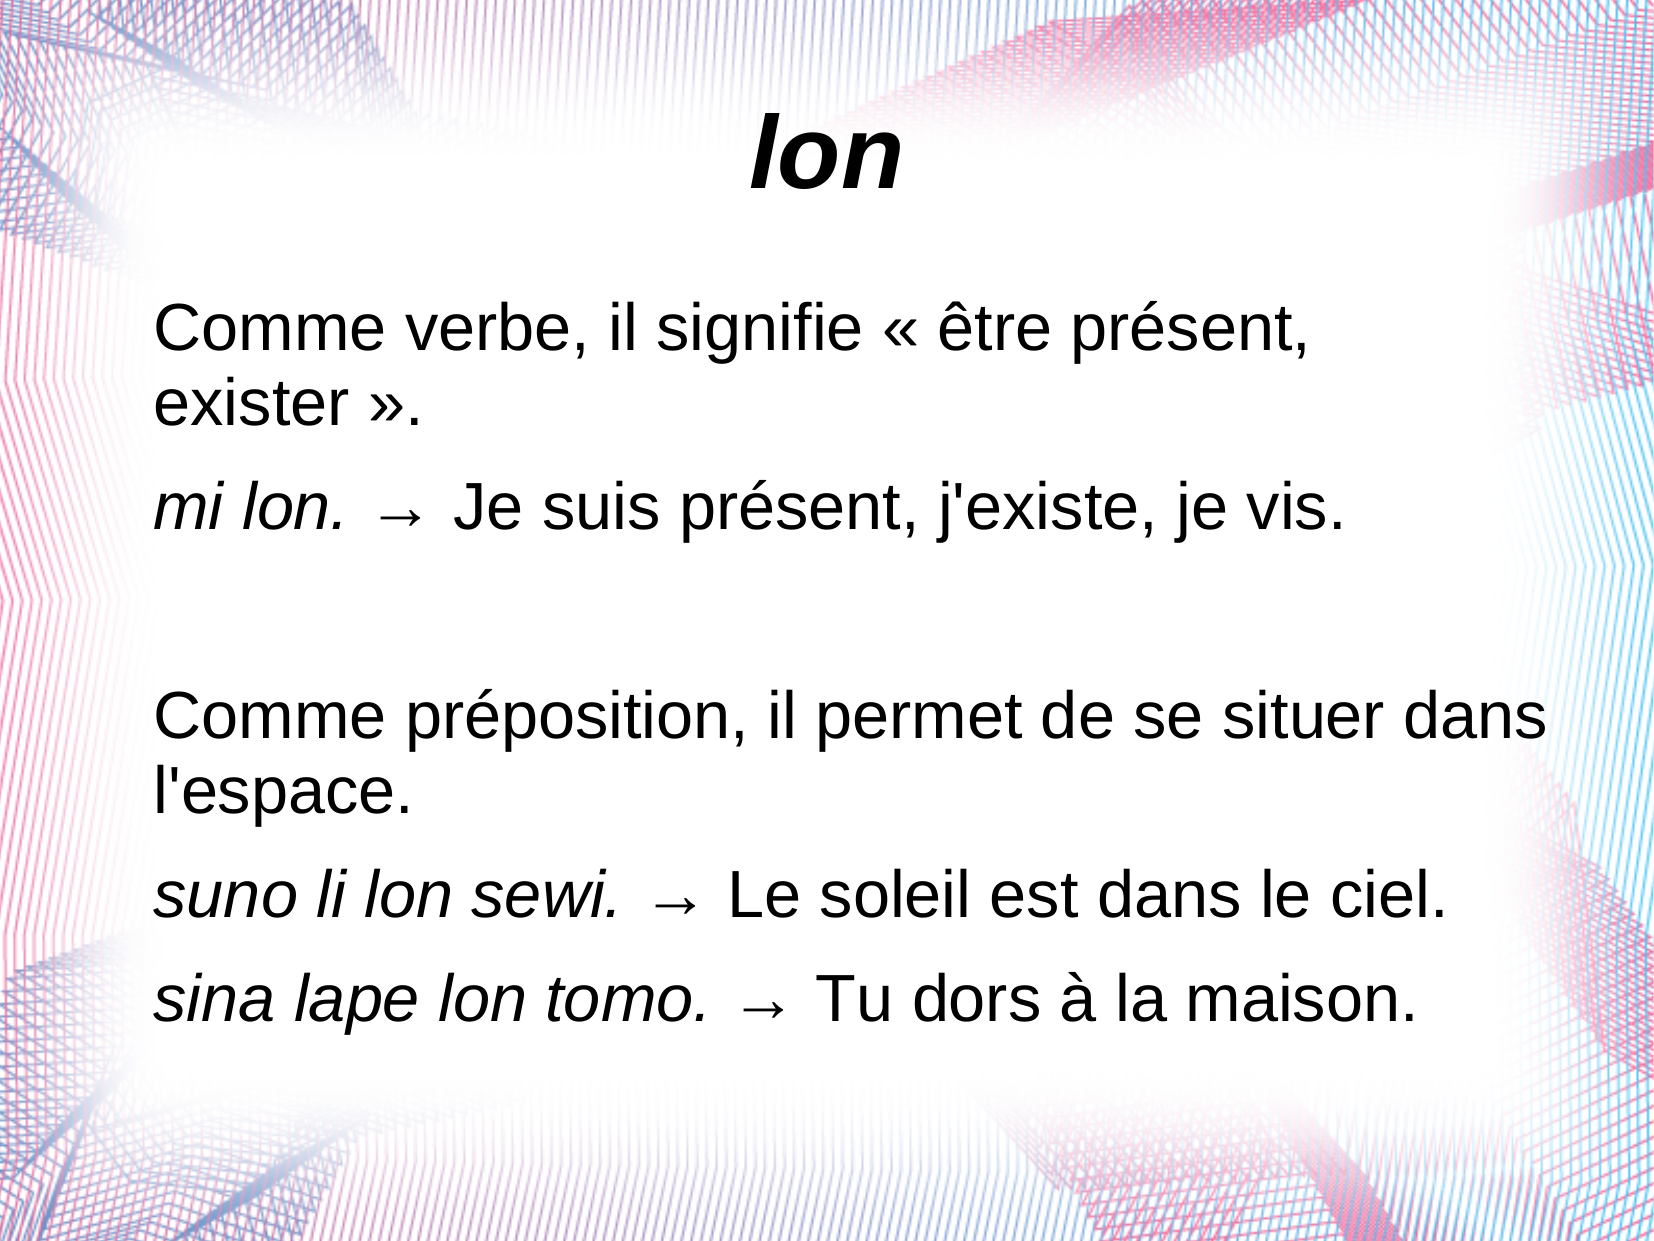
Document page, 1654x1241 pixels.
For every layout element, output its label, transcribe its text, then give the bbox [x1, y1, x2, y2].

picture [0, 0, 1654, 1241]
list Comme verbe, il signifie « être présent, exister ». mi lon. → Je suis présent, j'existe, je vis. Comme préposition, il permet de se situer dans l'espace. suno li lon sewi. → Le soleil est dans le ciel. sina lape lon tomo. → Tu dors à la maison. [82, 290, 1571, 1037]
title lon [82, 49, 1571, 257]
